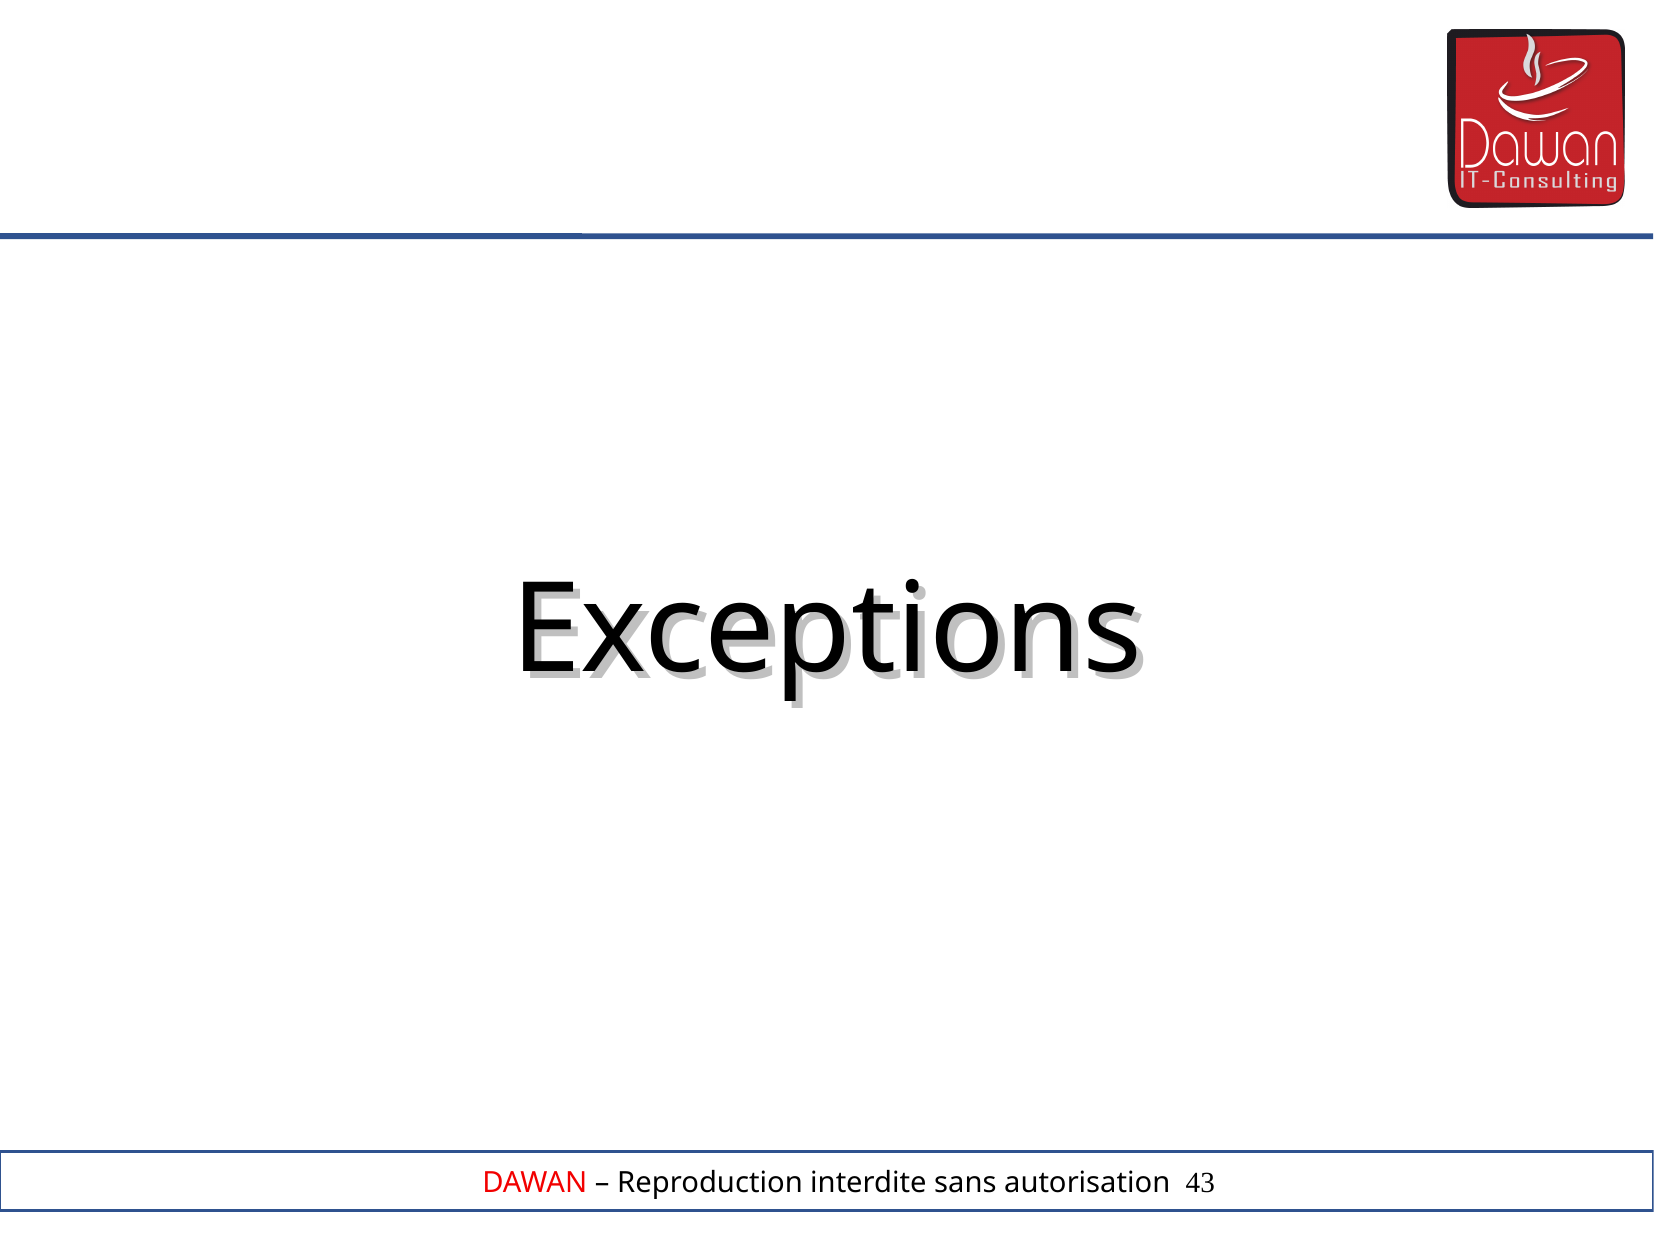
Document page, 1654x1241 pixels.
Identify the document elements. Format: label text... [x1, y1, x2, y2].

text_box [1185, 1163, 1565, 1228]
text_box Exceptions [88, 360, 1565, 876]
